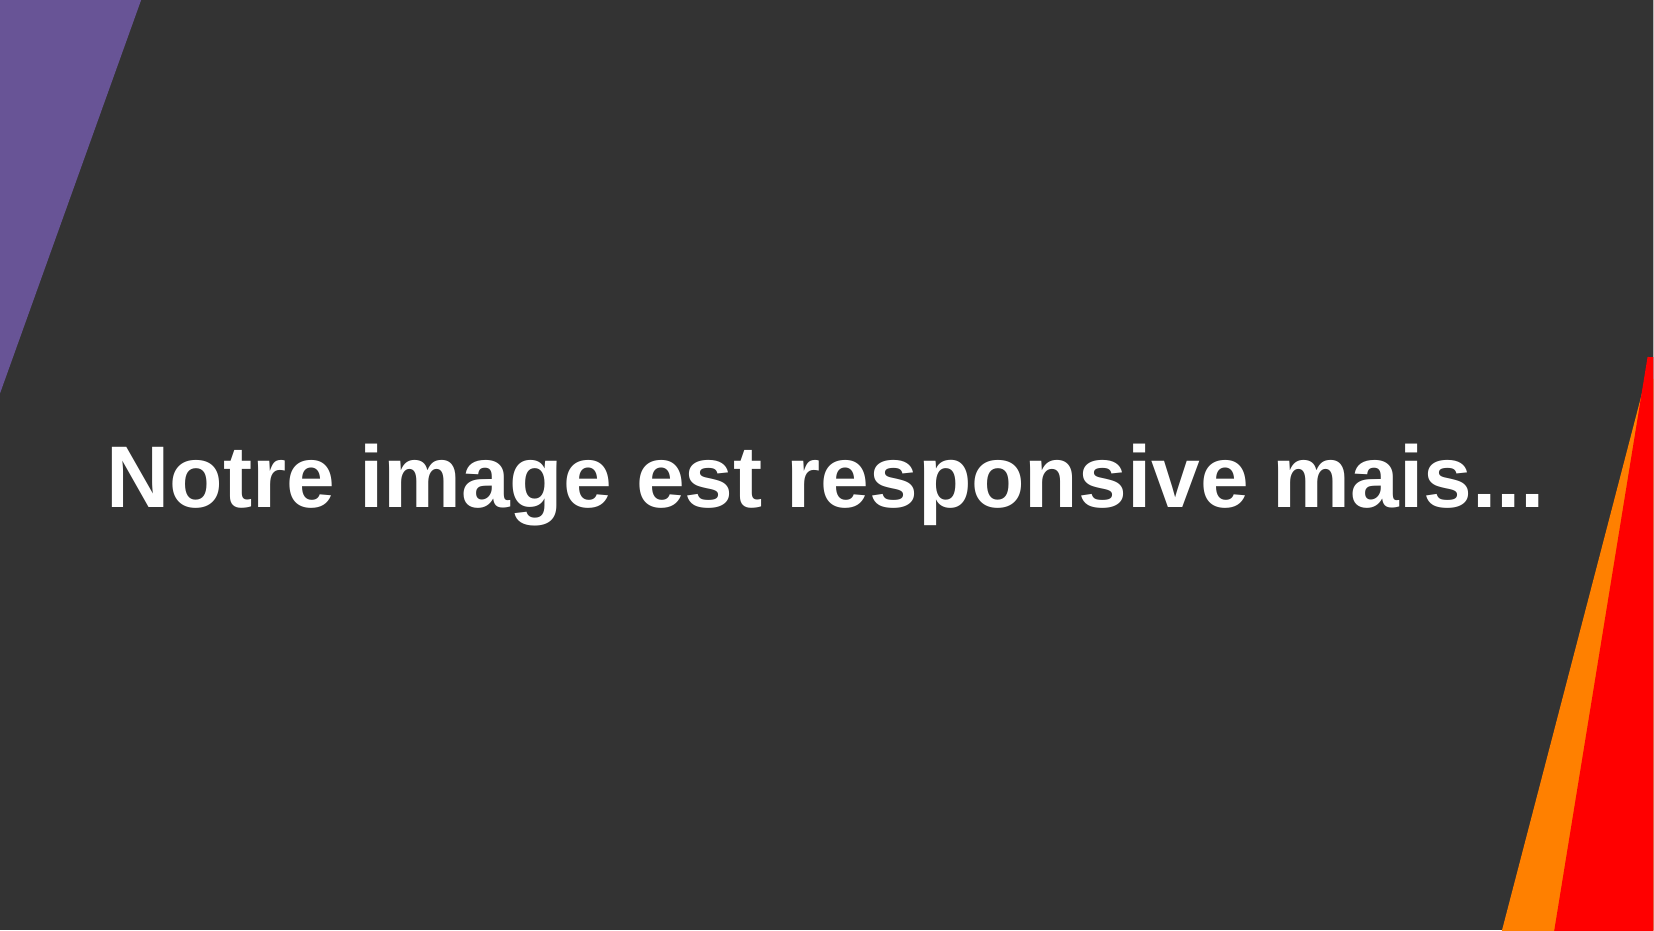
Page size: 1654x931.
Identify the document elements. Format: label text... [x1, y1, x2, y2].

title Notre image est responsive mais... [31, 428, 1622, 527]
text_box [1501, 356, 1654, 931]
text_box [0, 0, 142, 394]
